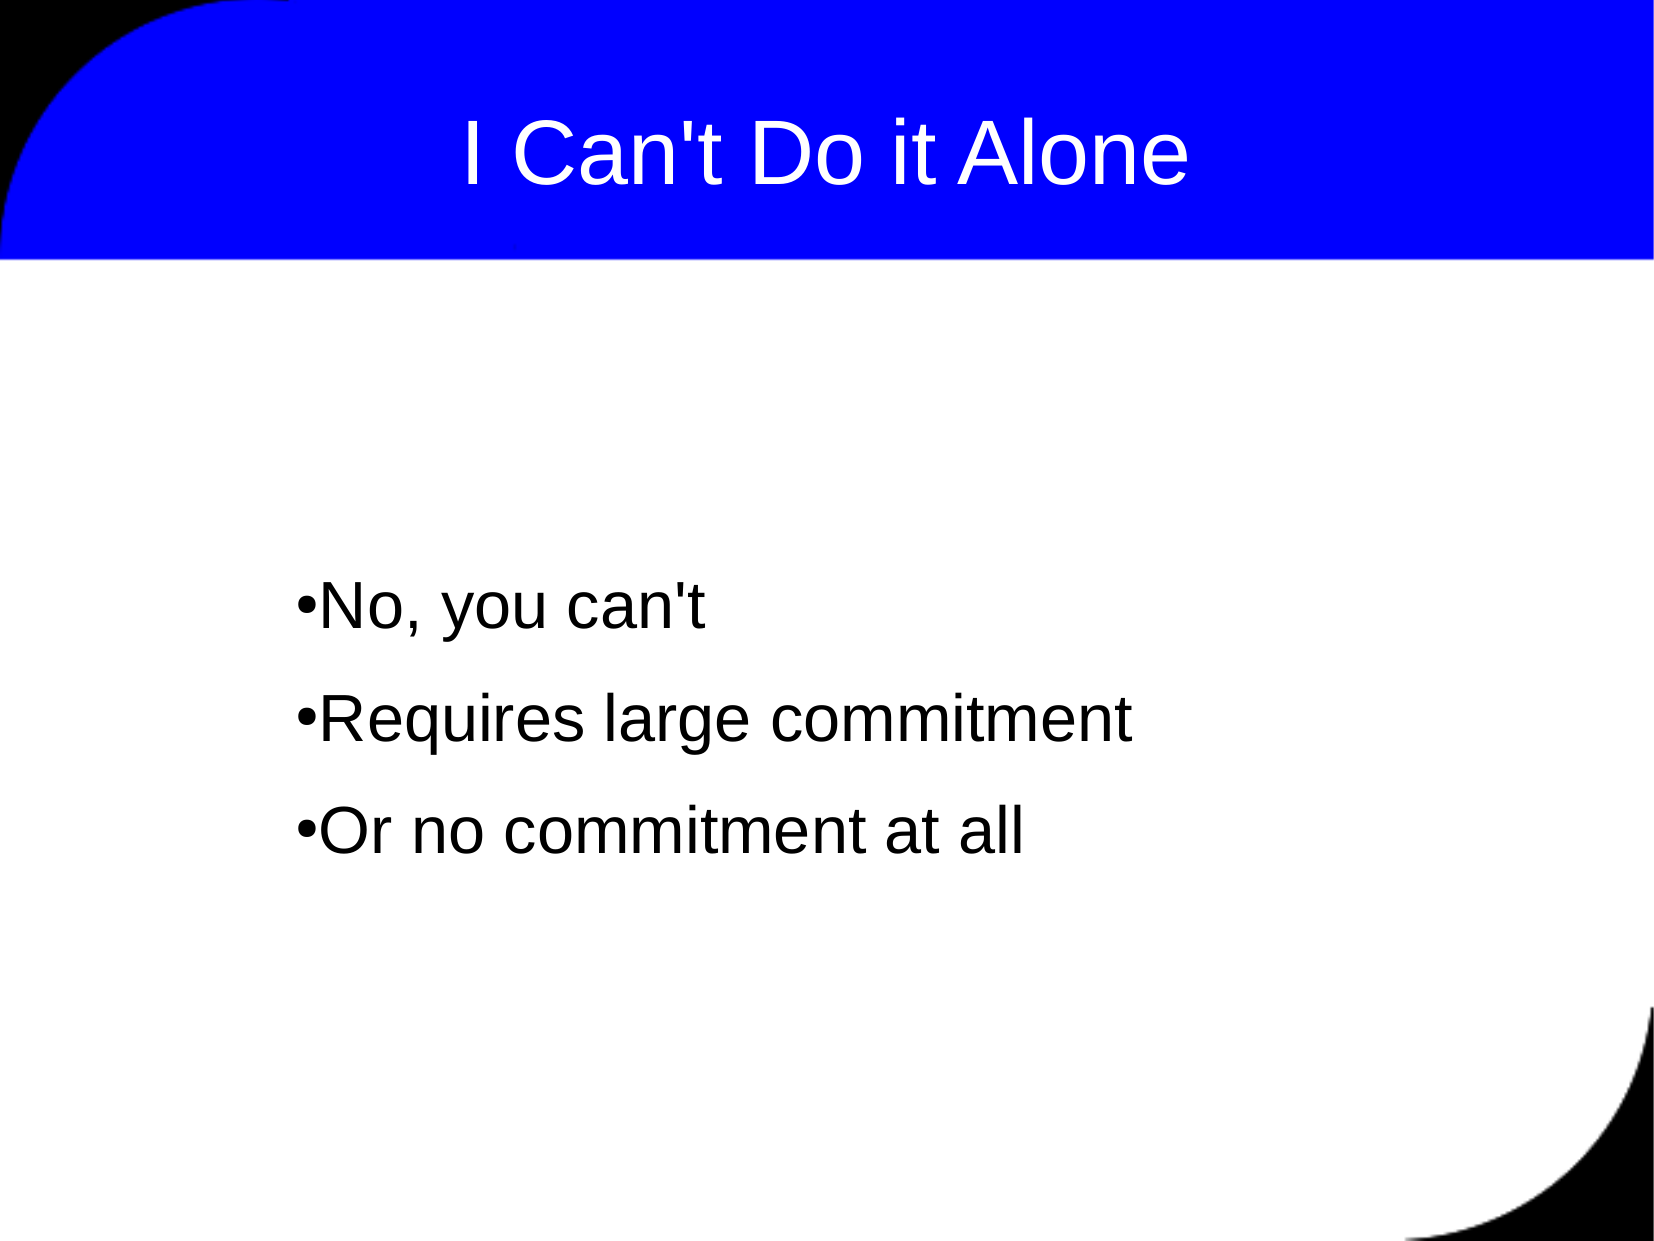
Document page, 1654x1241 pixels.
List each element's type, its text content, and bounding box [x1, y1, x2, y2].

title I Can't Do it Alone [82, 56, 1571, 250]
picture [0, 0, 1654, 1241]
subtitle No, you can't Requires large commitment Or no commitment at all [295, 297, 1359, 1102]
